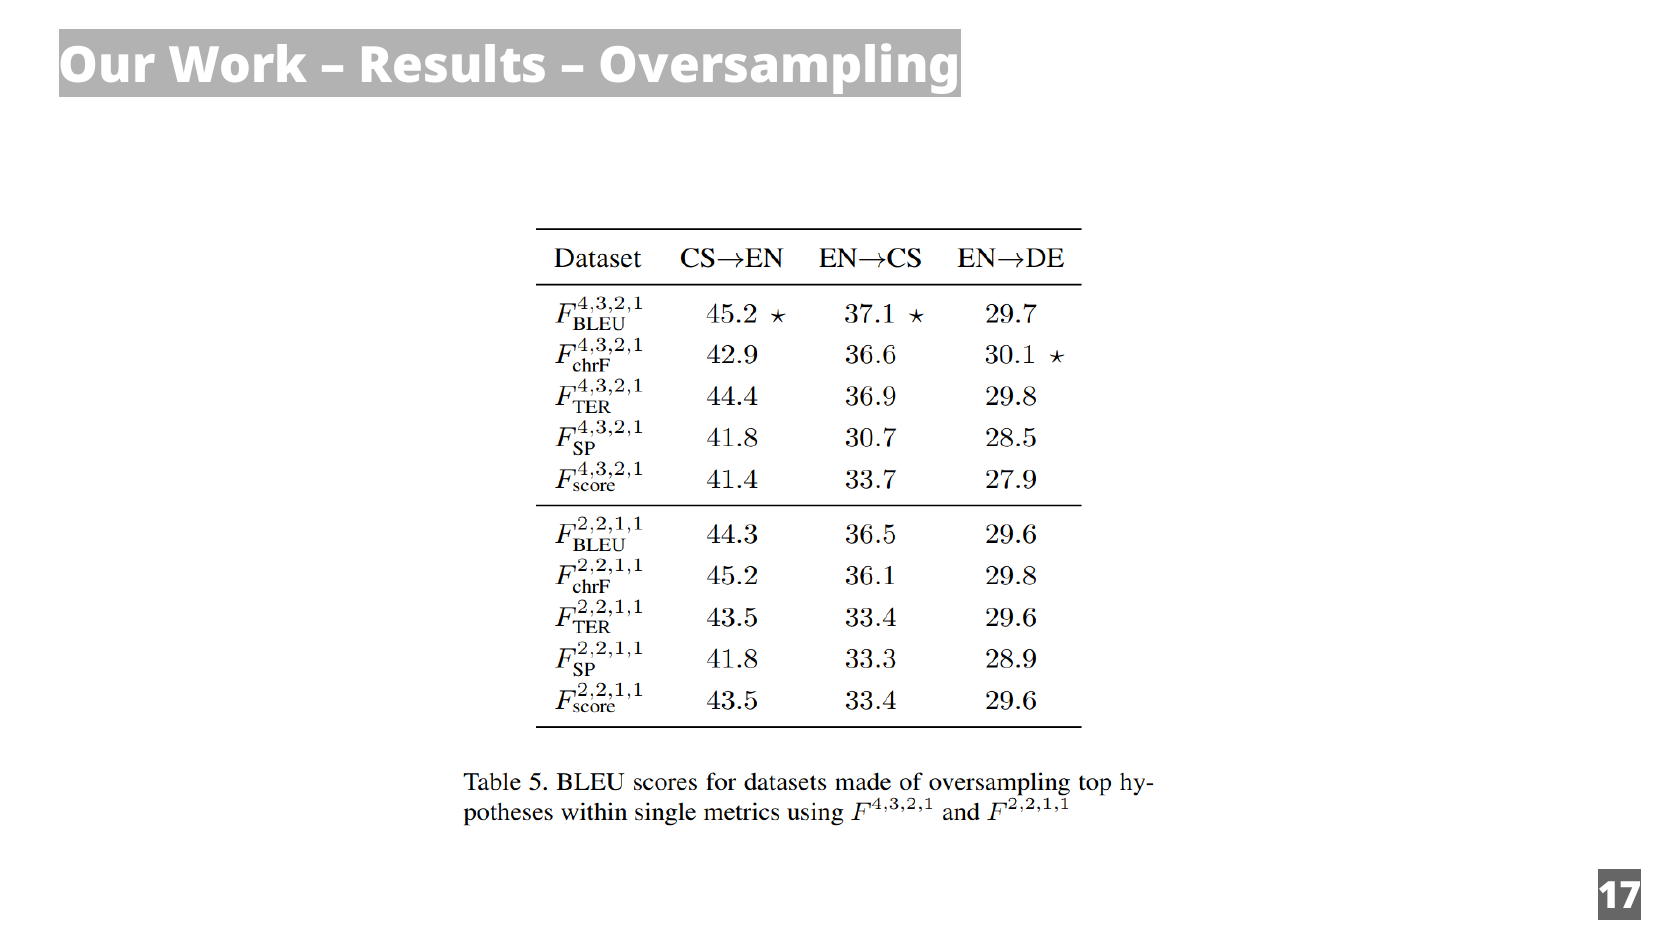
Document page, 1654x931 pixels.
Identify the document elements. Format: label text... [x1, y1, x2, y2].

picture [435, 209, 1180, 841]
title Our Work – Results – Oversampling [59, 0, 1595, 98]
